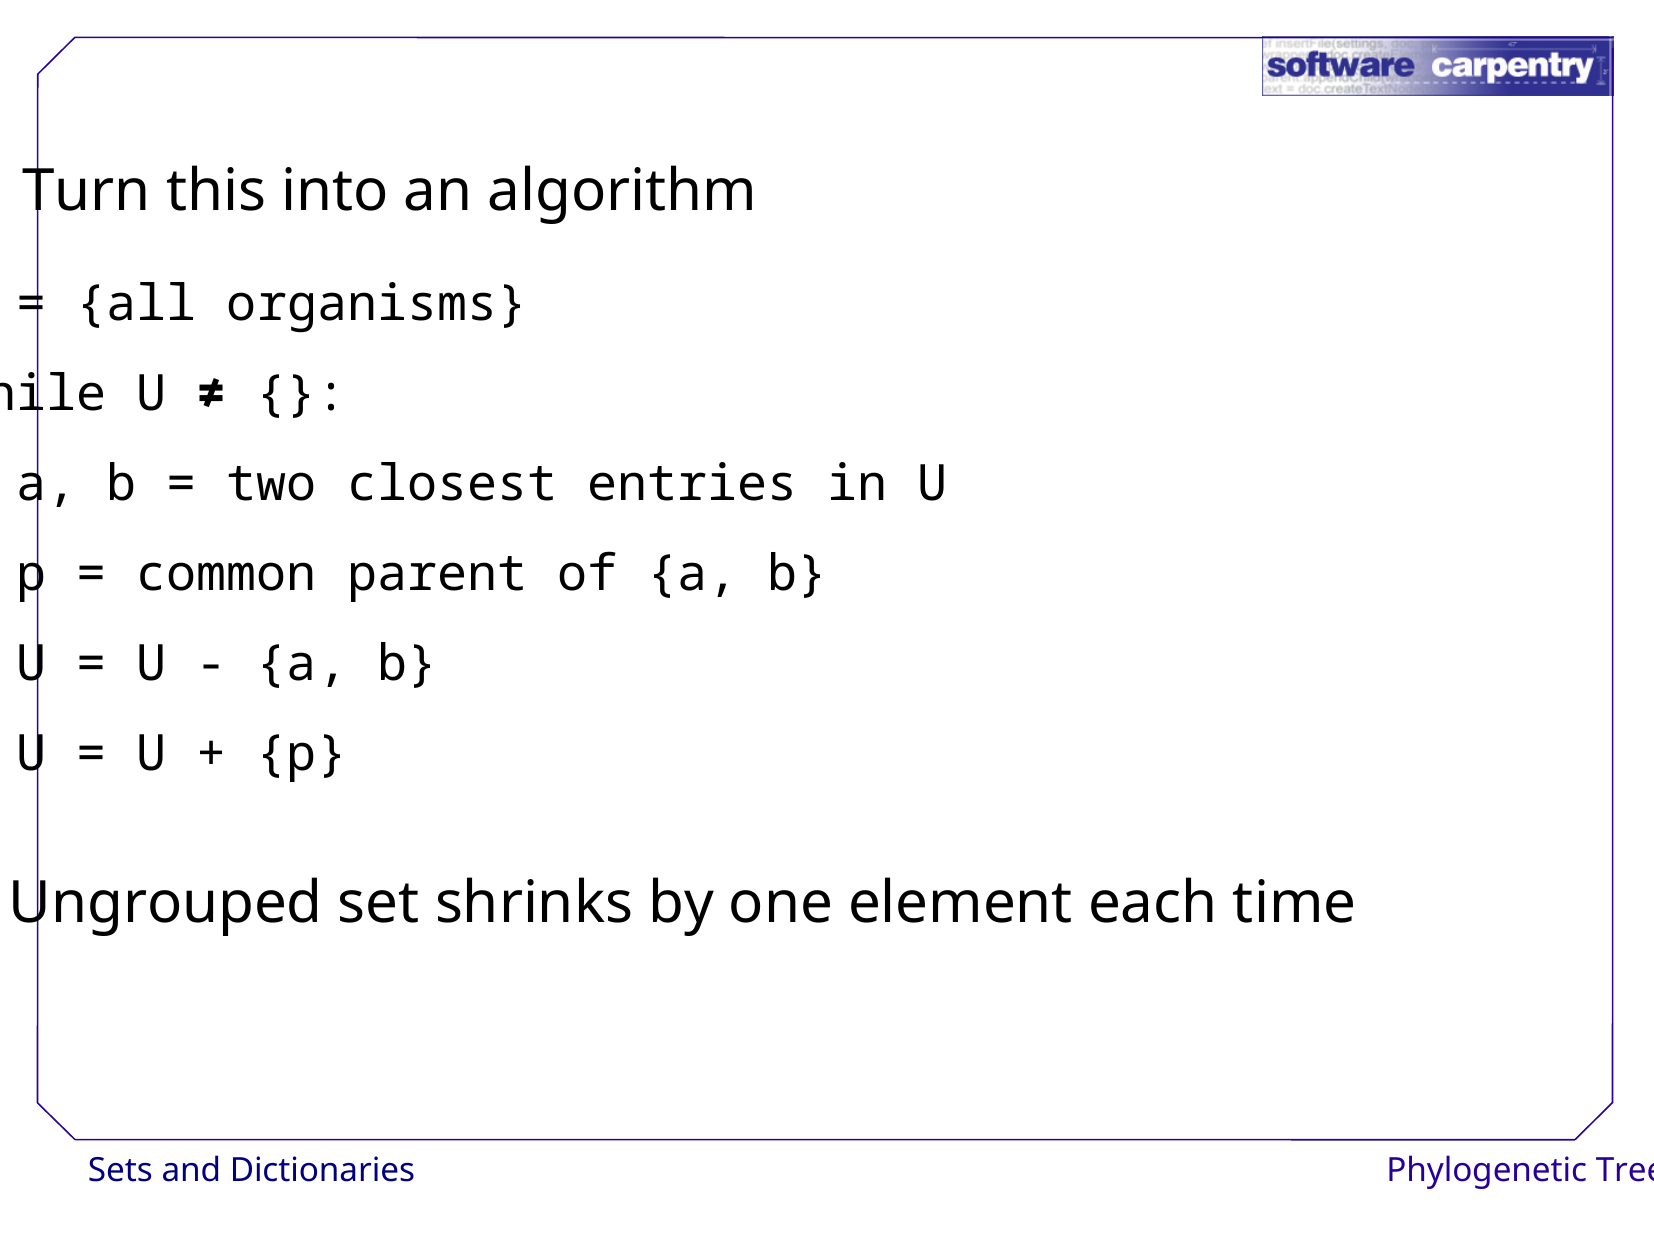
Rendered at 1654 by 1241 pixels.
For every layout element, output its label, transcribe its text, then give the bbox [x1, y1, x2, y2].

text_box Ungrouped set shrinks by one element each time [0, 821, 1522, 942]
text_box Turn this into an algorithm [7, 109, 923, 231]
text_box U = {all organisms} while U ≠ {}: a, b = two closest entries in U p = common parent of {a, b} U = U - {a, b} U = U + {p} [0, 232, 1112, 788]
picture [1262, 36, 1614, 96]
